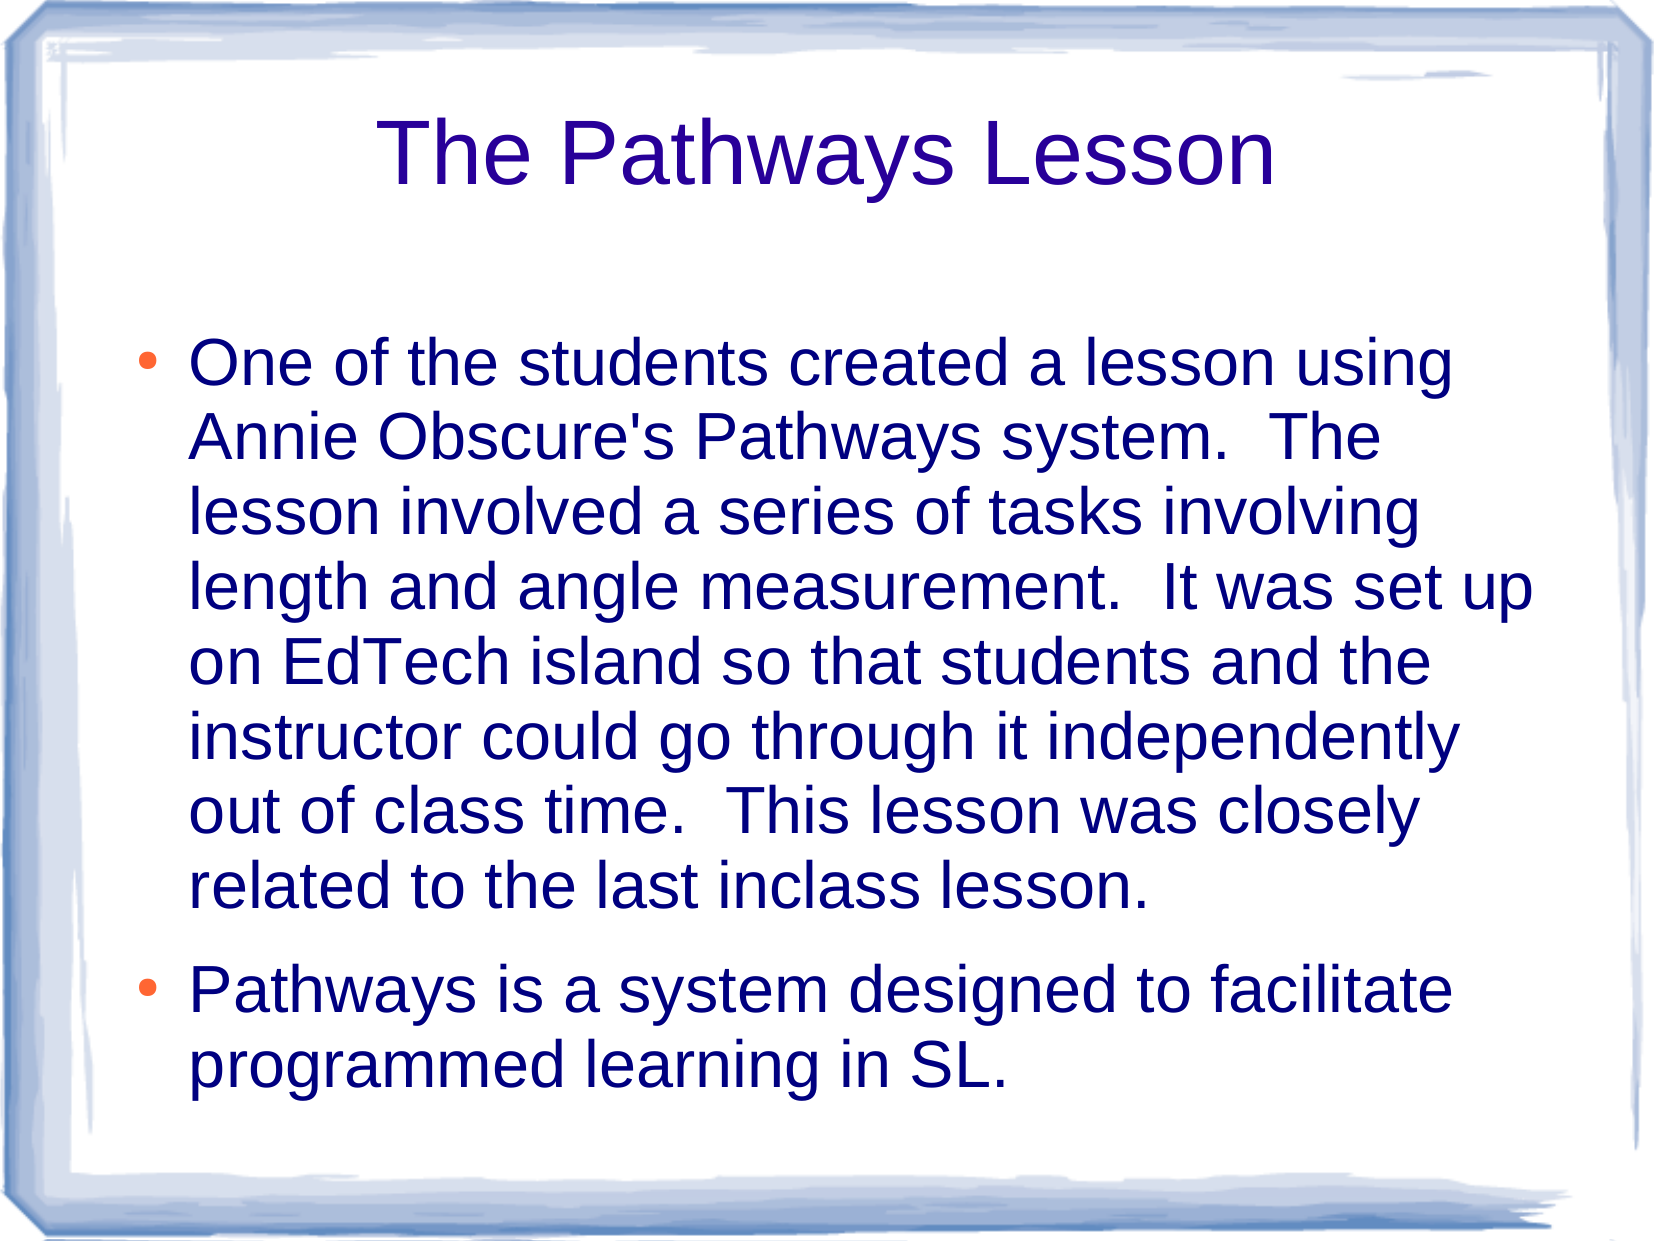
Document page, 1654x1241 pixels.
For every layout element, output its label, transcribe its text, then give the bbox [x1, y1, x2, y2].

picture [0, 0, 1654, 1241]
title The Pathways Lesson [82, 56, 1571, 250]
list One of the students created a lesson using Annie Obscure's Pathways system. The lesson involved a series of tasks involving length and angle measurement. It was set up on EdTech island so that students and the instructor could go through it independently out of class time. This lesson was closely related to the last inclass lesson. Pathways is a system designed to facilitate programmed learning in SL. [118, 324, 1571, 1103]
